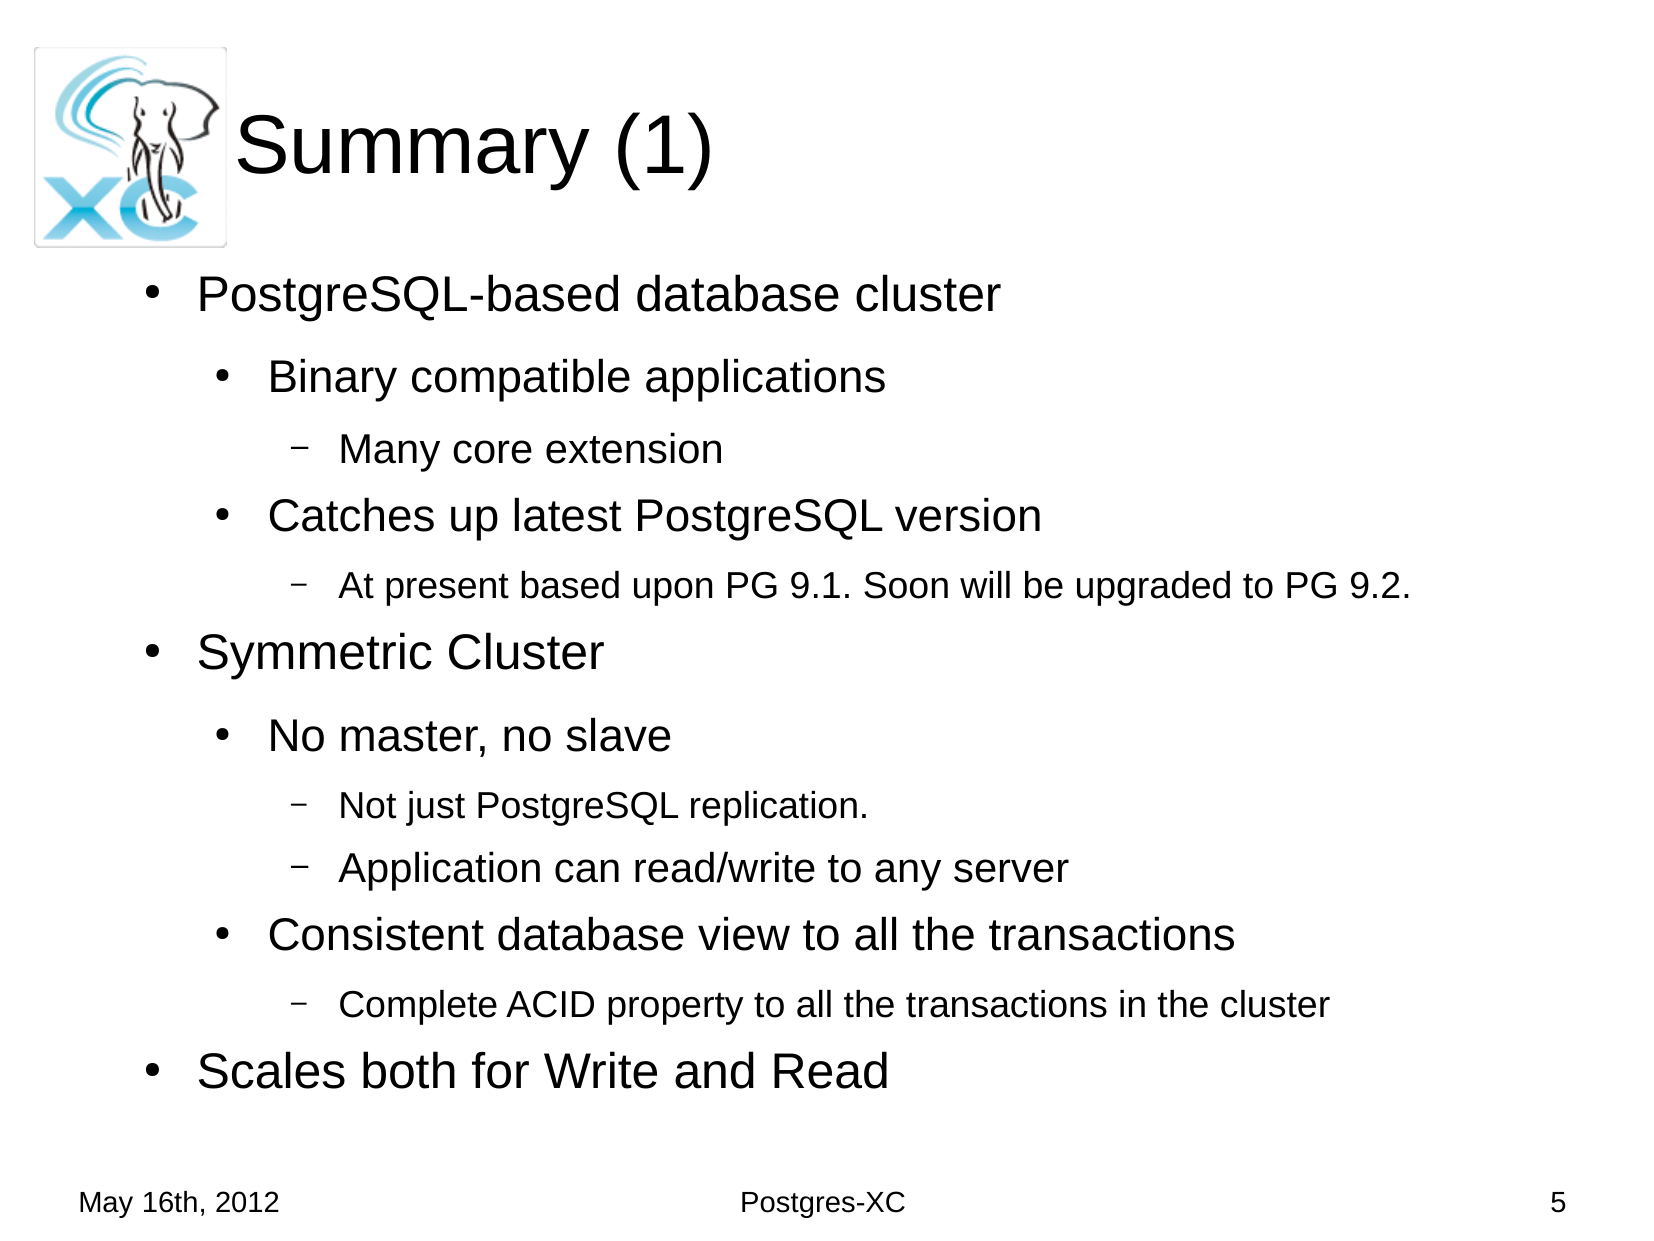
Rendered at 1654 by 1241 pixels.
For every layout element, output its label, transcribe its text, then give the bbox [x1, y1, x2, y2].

title Summary (1) [234, 40, 1599, 248]
picture [34, 47, 227, 248]
list PostgreSQL-based database cluster Binary compatible applications Many core extension Catches up latest PostgreSQL version At present based upon PG 9.1. Soon will be upgraded to PG 9.2. Symmetric Cluster No master, no slave Not just PostgreSQL replication. Application can read/write to any server Consistent database view to all the transactions Complete ACID property to all the transactions in the cluster Scales both for Write and Read [125, 265, 1614, 1137]
